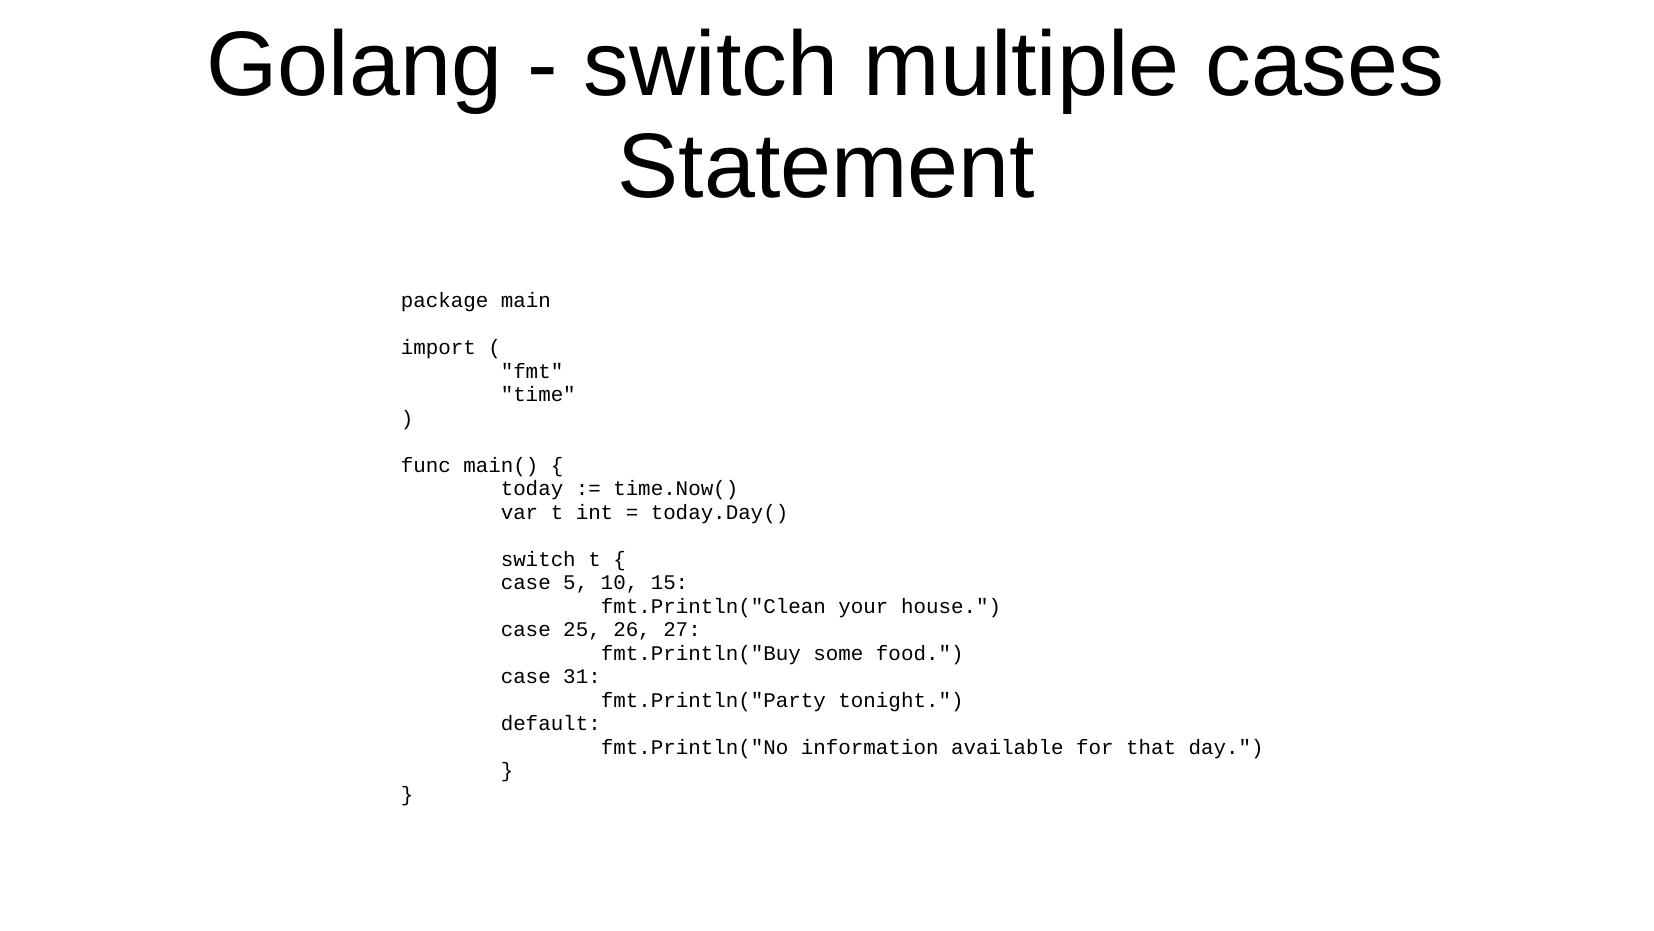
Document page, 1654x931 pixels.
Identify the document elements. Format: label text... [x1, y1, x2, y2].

title Golang - switch multiple cases Statement [82, 12, 1571, 218]
text_box package main import ( "fmt" "time" ) func main() { today := time.Now() var t int = today.Day() switch t { case 5, 10, 15: fmt.Println("Clean your house.") case 25, 26, 27: fmt.Println("Buy some food.") case 31: fmt.Println("Party tonight.") default: fmt.Println("No information available for that day.") } } [386, 282, 1279, 815]
